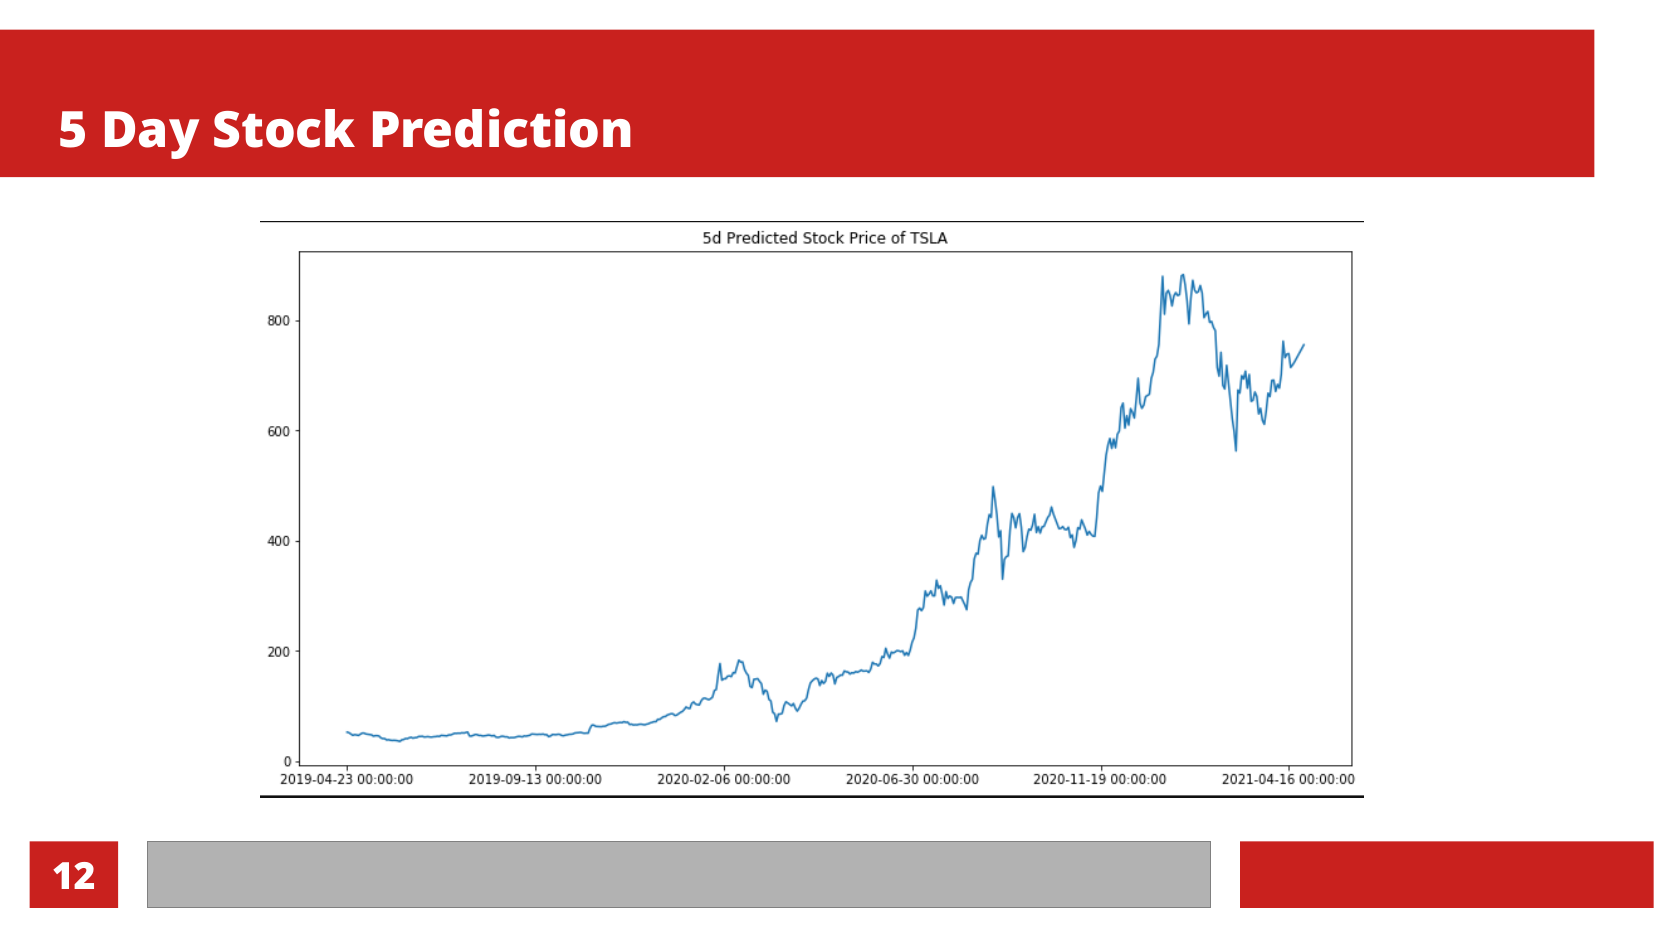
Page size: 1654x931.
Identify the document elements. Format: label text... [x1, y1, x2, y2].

title 5 Day Stock Prediction [59, 44, 1595, 163]
picture [260, 221, 1364, 798]
